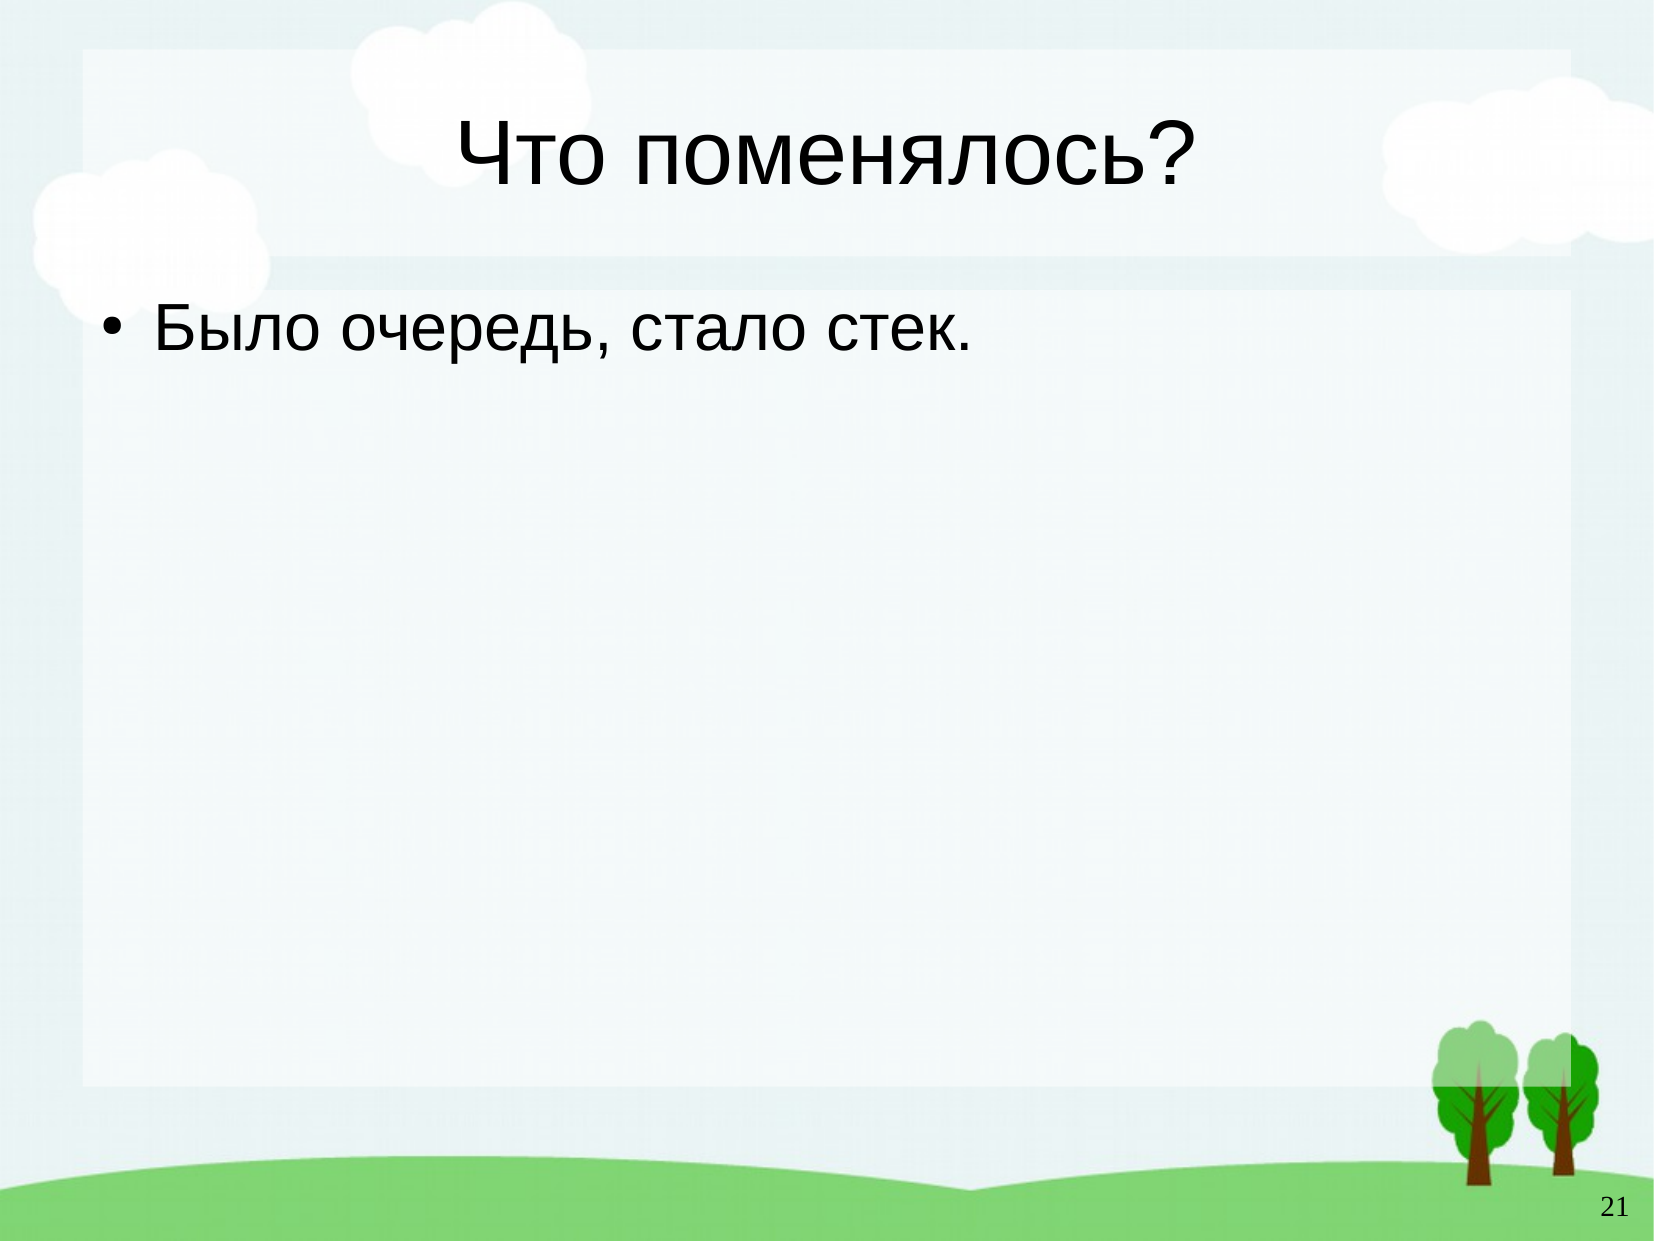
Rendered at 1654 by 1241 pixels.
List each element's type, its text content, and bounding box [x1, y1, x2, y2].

list Было очередь, стало стек. [82, 290, 1571, 1087]
picture [0, 0, 1654, 1241]
title Что поменялось? [82, 49, 1571, 257]
